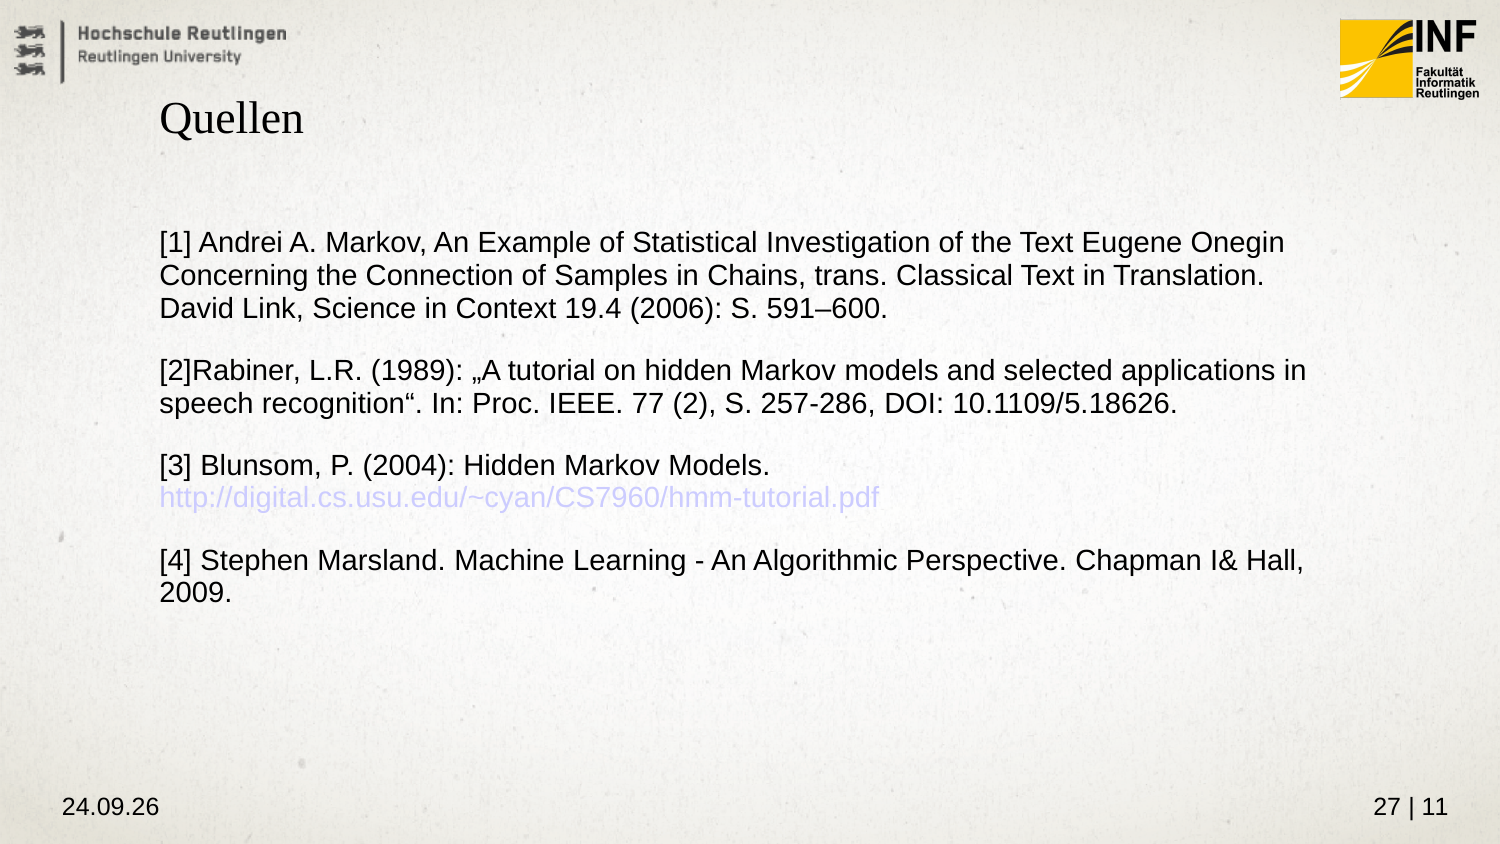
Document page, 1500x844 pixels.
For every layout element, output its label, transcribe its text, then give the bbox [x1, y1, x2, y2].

list [1] Andrei A. Markov, An Example of Statistical Investigation of the Text Eugene Onegin Concerning the Connection of Samples in Chains, trans. Classical Text in Translation. David Link, Science in Context 19.4 (2006): S. 591–600. [2]Rabiner, L.R. (1989): „A tutorial on hidden Markov models and selected applications in speech recognition“. In: Proc. IEEE. 77 (2), S. 257-286, DOI: 10.1109/5.18626. [3] Blunsom, P. (2004): Hidden Markov Models. http://digital.cs.usu.edu/~cyan/CS7960/hmm-tutorial.pdf [4] Stephen Marsland. Machine Learning - An Algorithmic Perspective. Chapman I& Hall, 2009. [159, 224, 1341, 732]
title Quellen [159, 46, 1341, 188]
picture [0, 0, 1500, 844]
